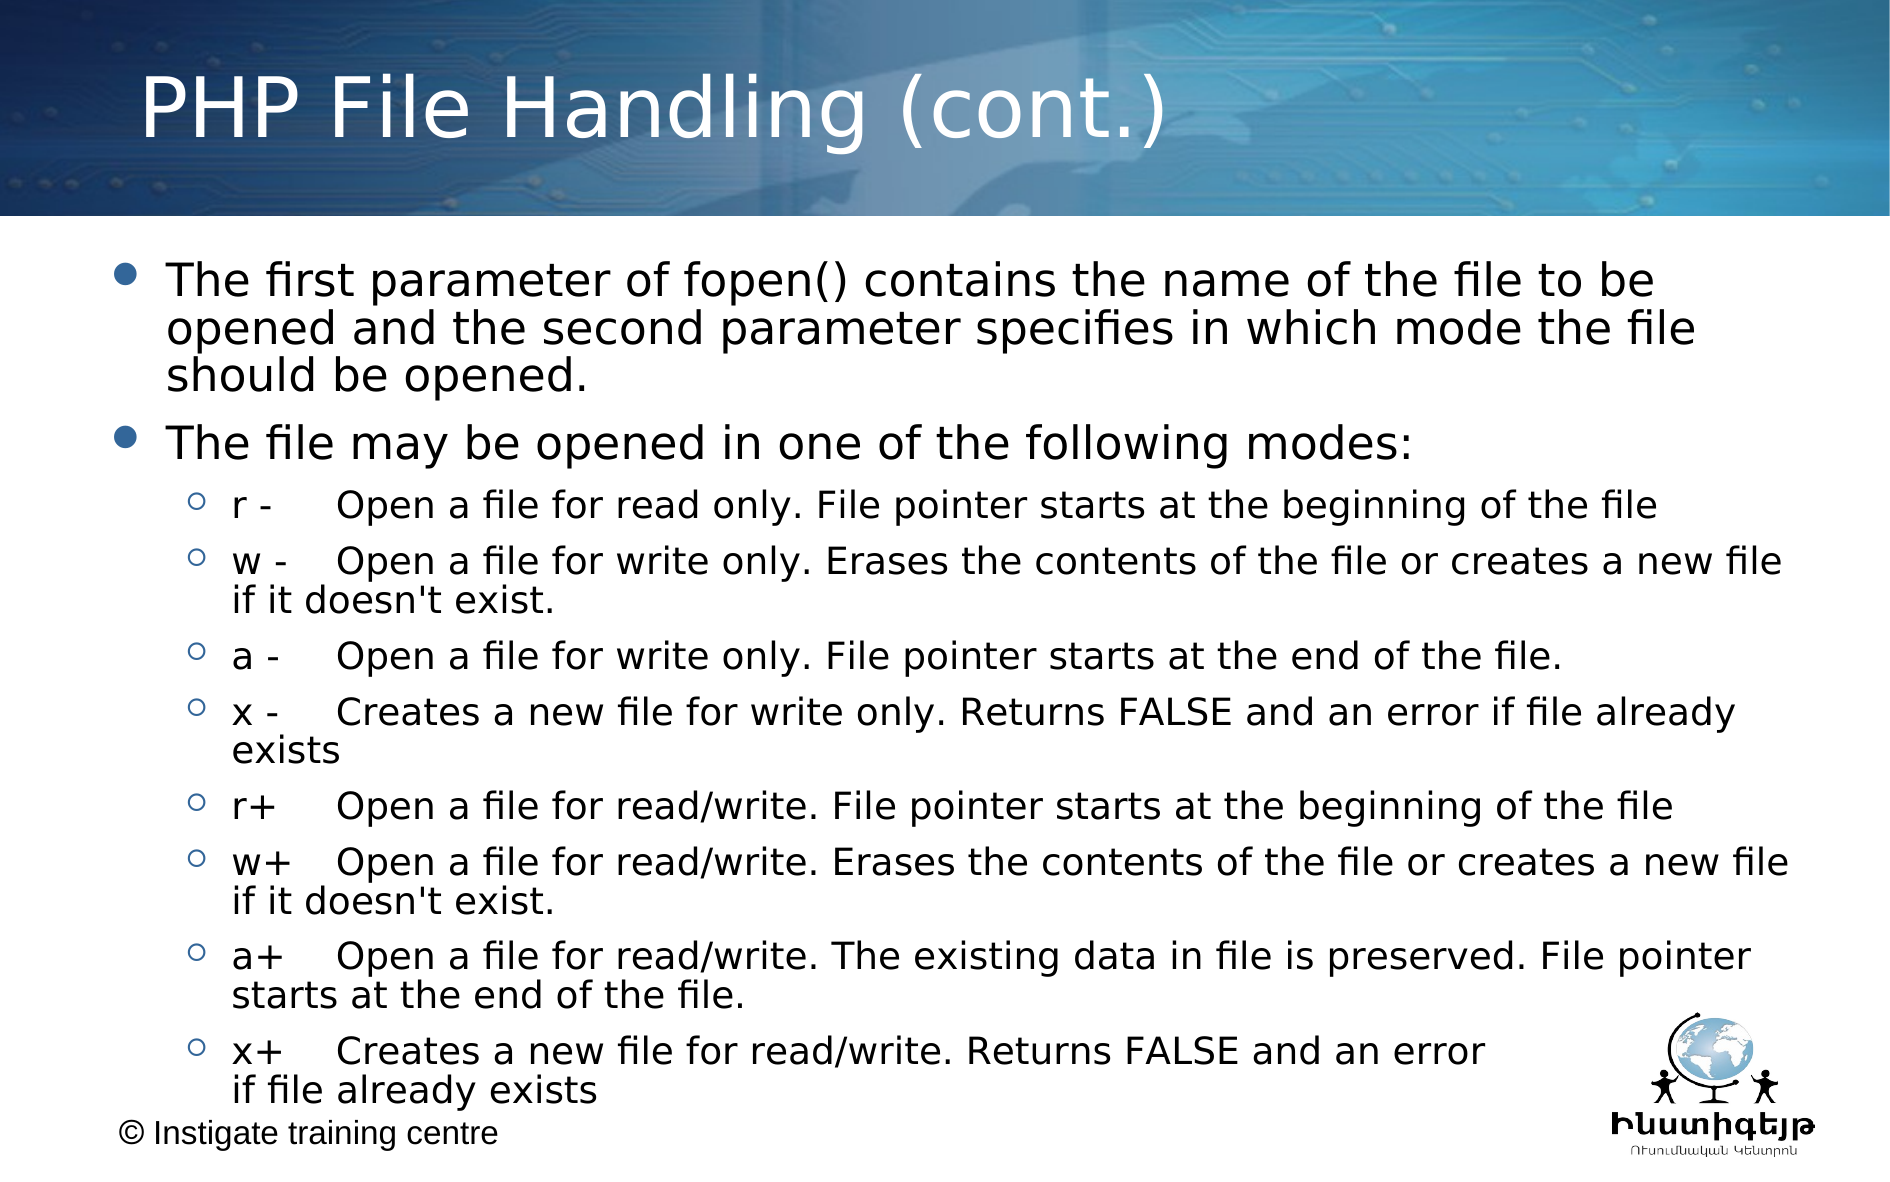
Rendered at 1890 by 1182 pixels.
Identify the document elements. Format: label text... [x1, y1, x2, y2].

list The first parameter of fopen() contains the name of the file to be opened and the second parameter specifies in which mode the file should be opened. The file may be opened in one of the following modes: r - Open a file for read only. File pointer starts at the beginning of the file w - Open a file for write only. Erases the contents of the file or creates a new file if it doesn't exist. a - Open a file for write only. File pointer starts at the end of the file. x - Creates a new file for write only. Returns FALSE and an error if file already exists r+ Open a file for read/write. File pointer starts at the beginning of the file w+ Open a file for read/write. Erases the contents of the file or creates a new file if it doesn't exist. a+ Open a file for read/write. The existing data in file is preserved. File pointer starts at the end of the file. x+ Creates a new file for read/write. Returns FALSE and an error if file already exists [110, 258, 1801, 286]
picture [0, 0, 1890, 216]
text_box PHP File Handling (cont.) [138, 82, 1801, 87]
picture [1612, 1012, 1815, 1157]
